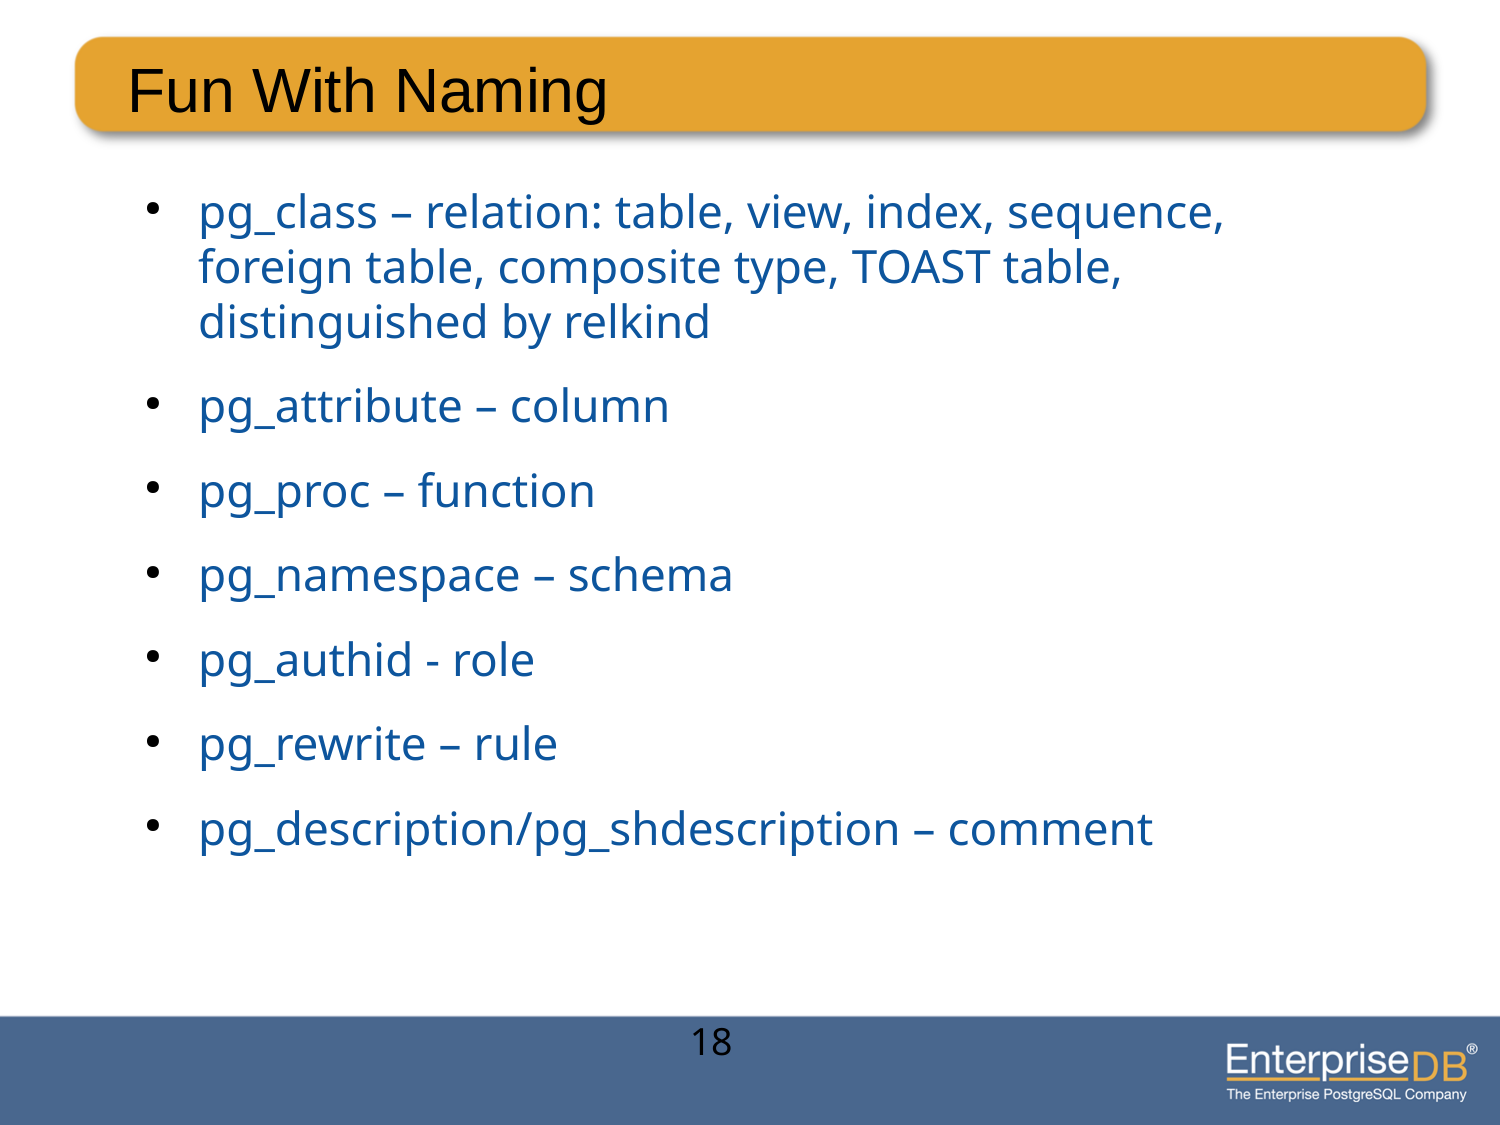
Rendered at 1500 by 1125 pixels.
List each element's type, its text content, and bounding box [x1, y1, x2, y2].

title Fun With Naming [112, 37, 1388, 138]
picture [0, 0, 1500, 1125]
slide_number <number> [675, 1010, 825, 1125]
list pg_class – relation: table, view, index, sequence, foreign table, composite type, TOAST table, distinguished by relkind pg_attribute – column pg_proc – function pg_namespace – schema pg_authid - role pg_rewrite – rule pg_description/pg_shdescription – comment [112, 174, 1388, 963]
